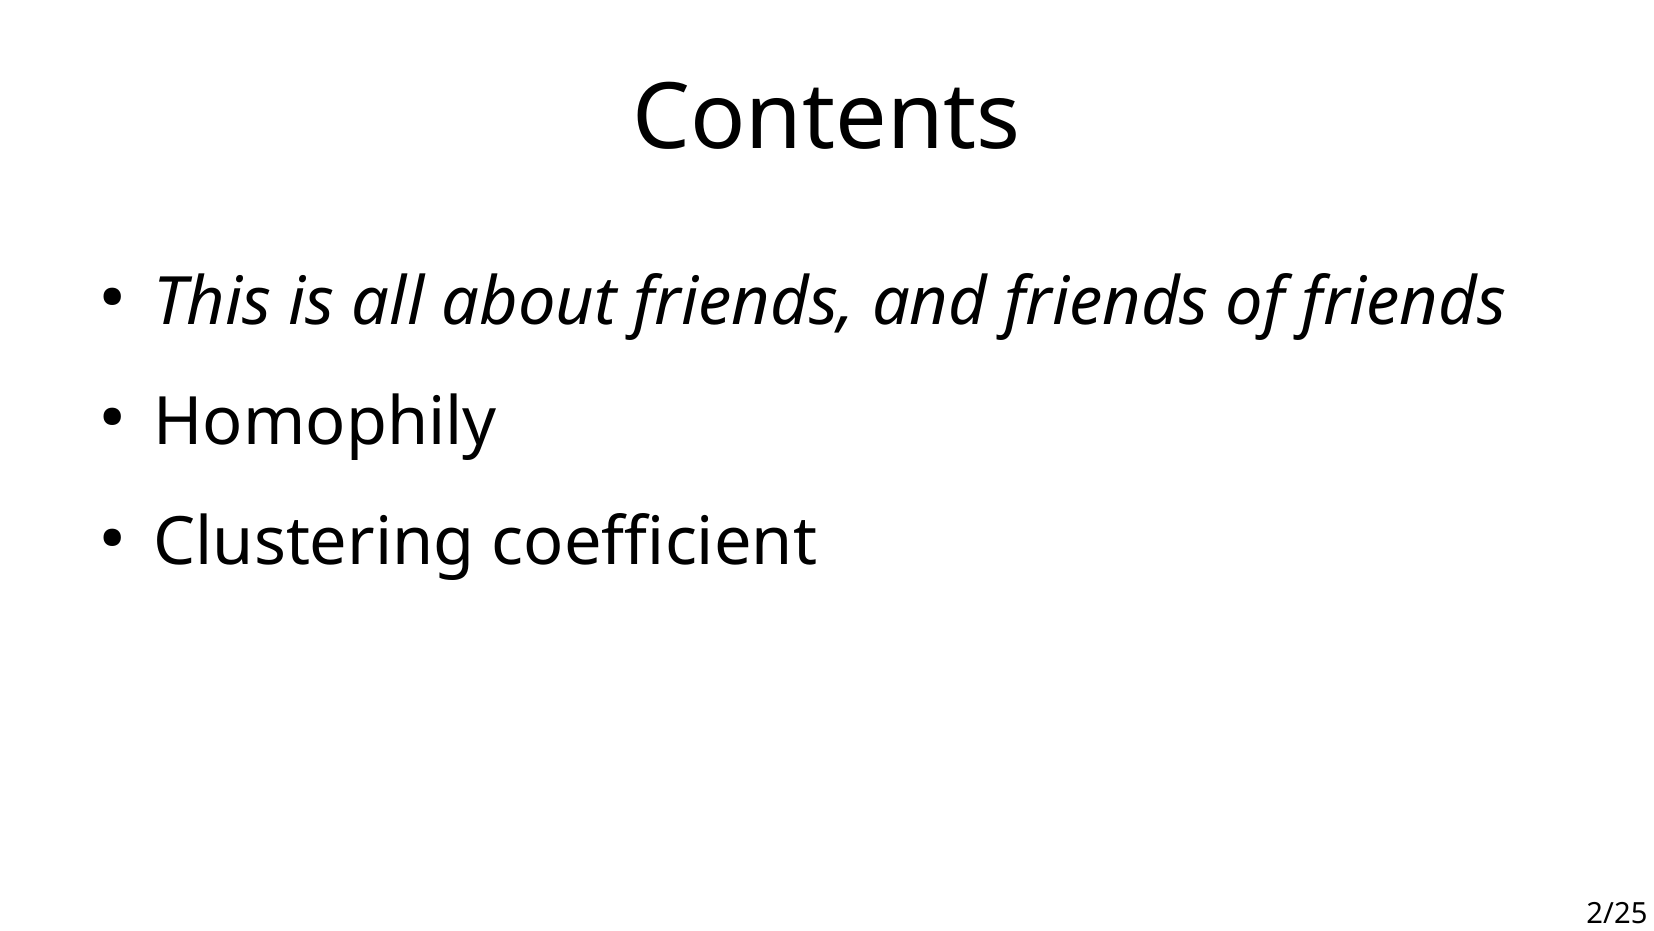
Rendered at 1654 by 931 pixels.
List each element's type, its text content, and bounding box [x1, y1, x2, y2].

title Contents [82, 1, 1571, 226]
list This is all about friends, and friends of friends Homophily Clustering coefficient [82, 253, 1571, 793]
